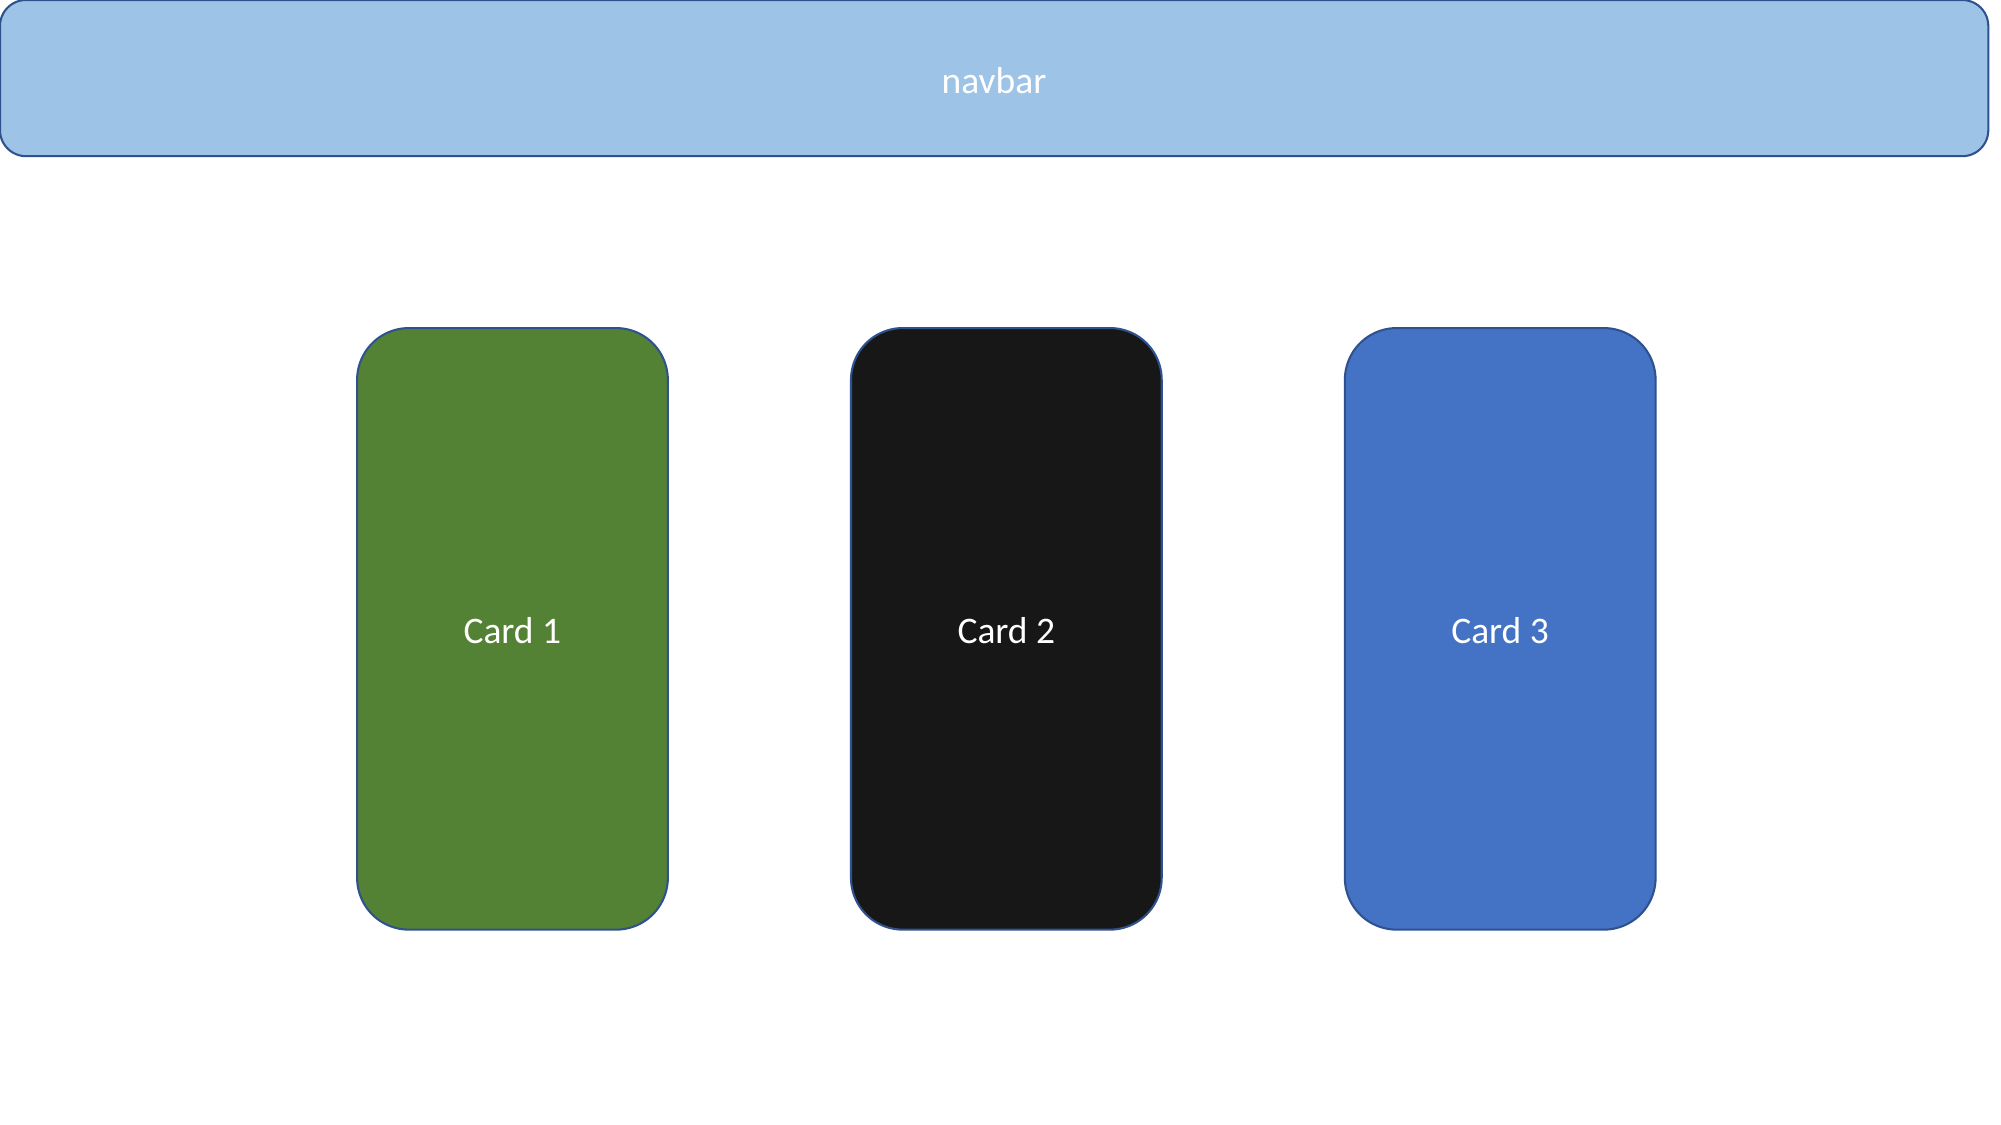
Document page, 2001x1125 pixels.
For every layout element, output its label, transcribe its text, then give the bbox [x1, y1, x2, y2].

text_box Card 1 [357, 328, 668, 930]
text_box navbar [0, 0, 1989, 157]
text_box Card 2 [850, 328, 1162, 930]
text_box Card 3 [1344, 328, 1656, 930]
